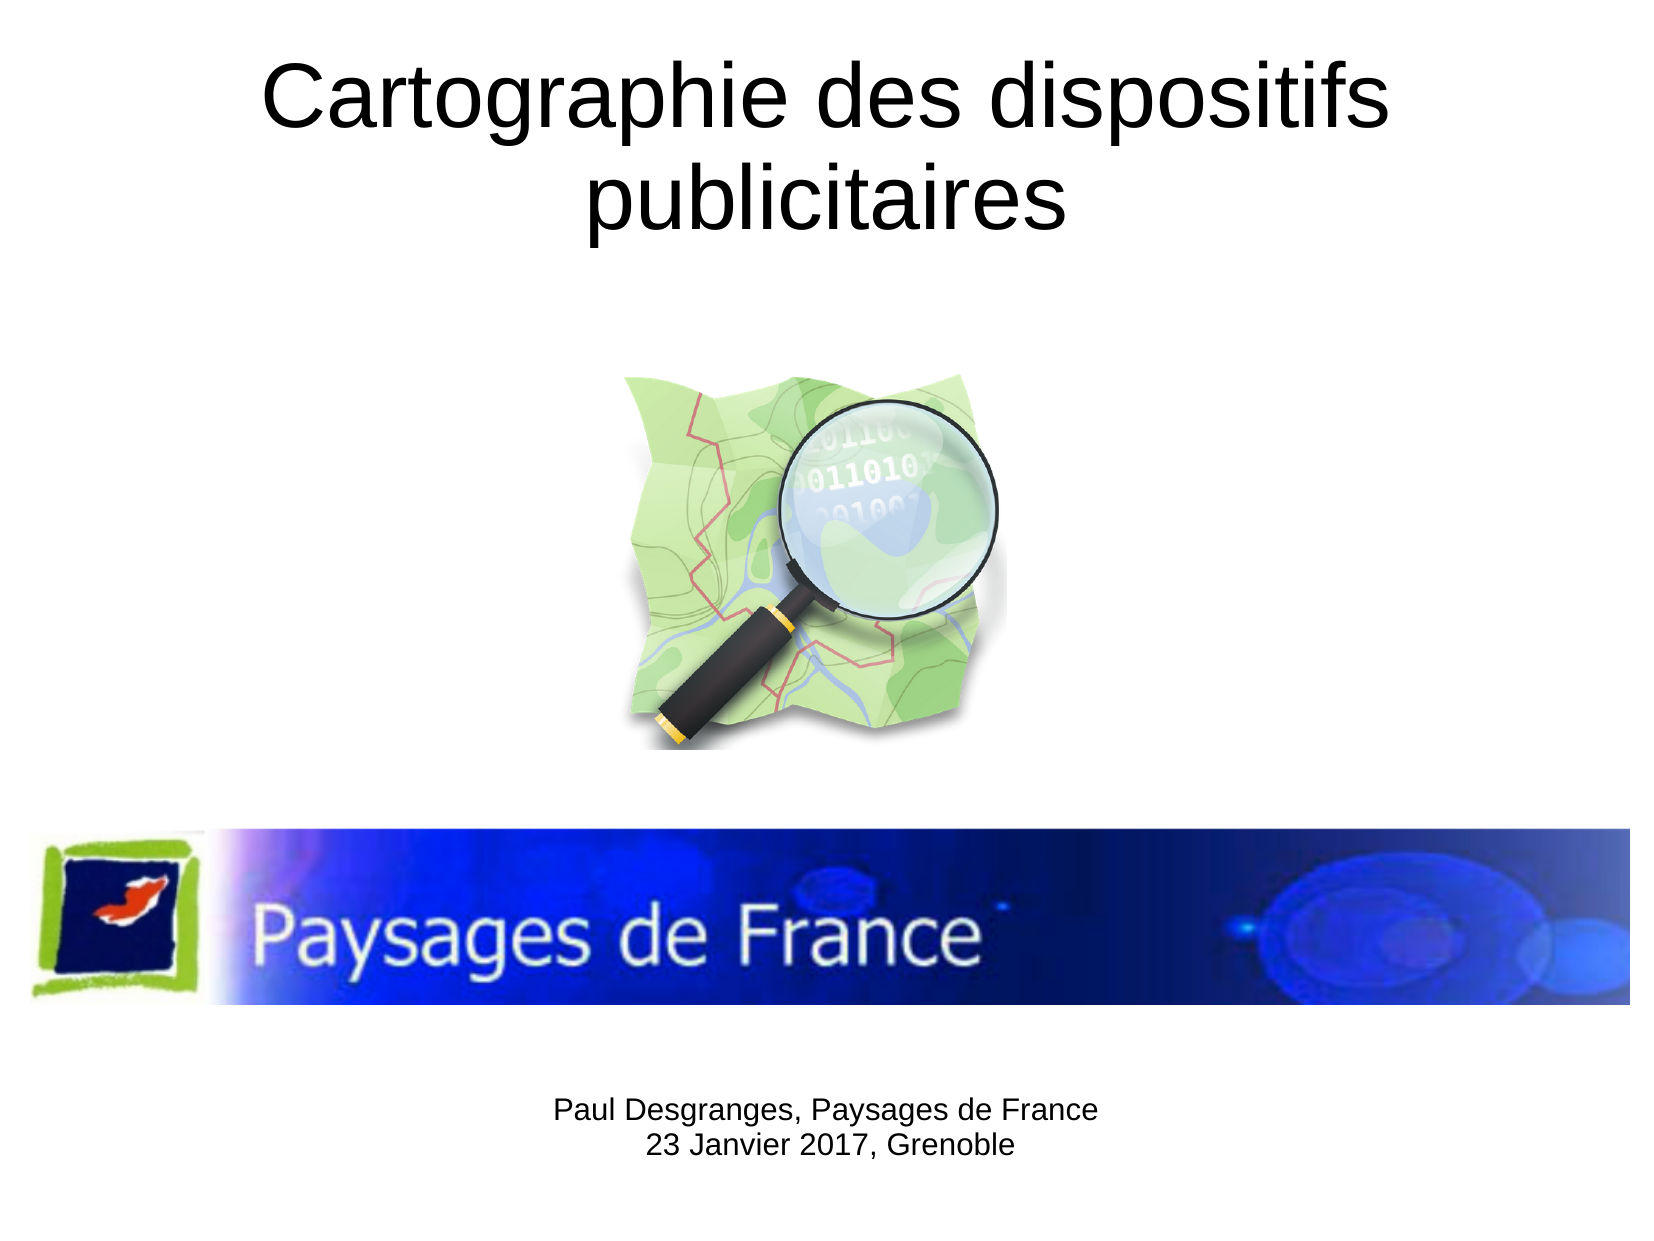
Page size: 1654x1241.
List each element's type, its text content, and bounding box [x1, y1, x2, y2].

picture [30, 826, 1630, 1006]
subtitle Paul Desgranges, Paysages de France 23 Janvier 2017, Grenoble [86, 1006, 1576, 1162]
picture [615, 369, 1007, 751]
title Cartographie des dispositifs publicitaires [82, 43, 1571, 352]
